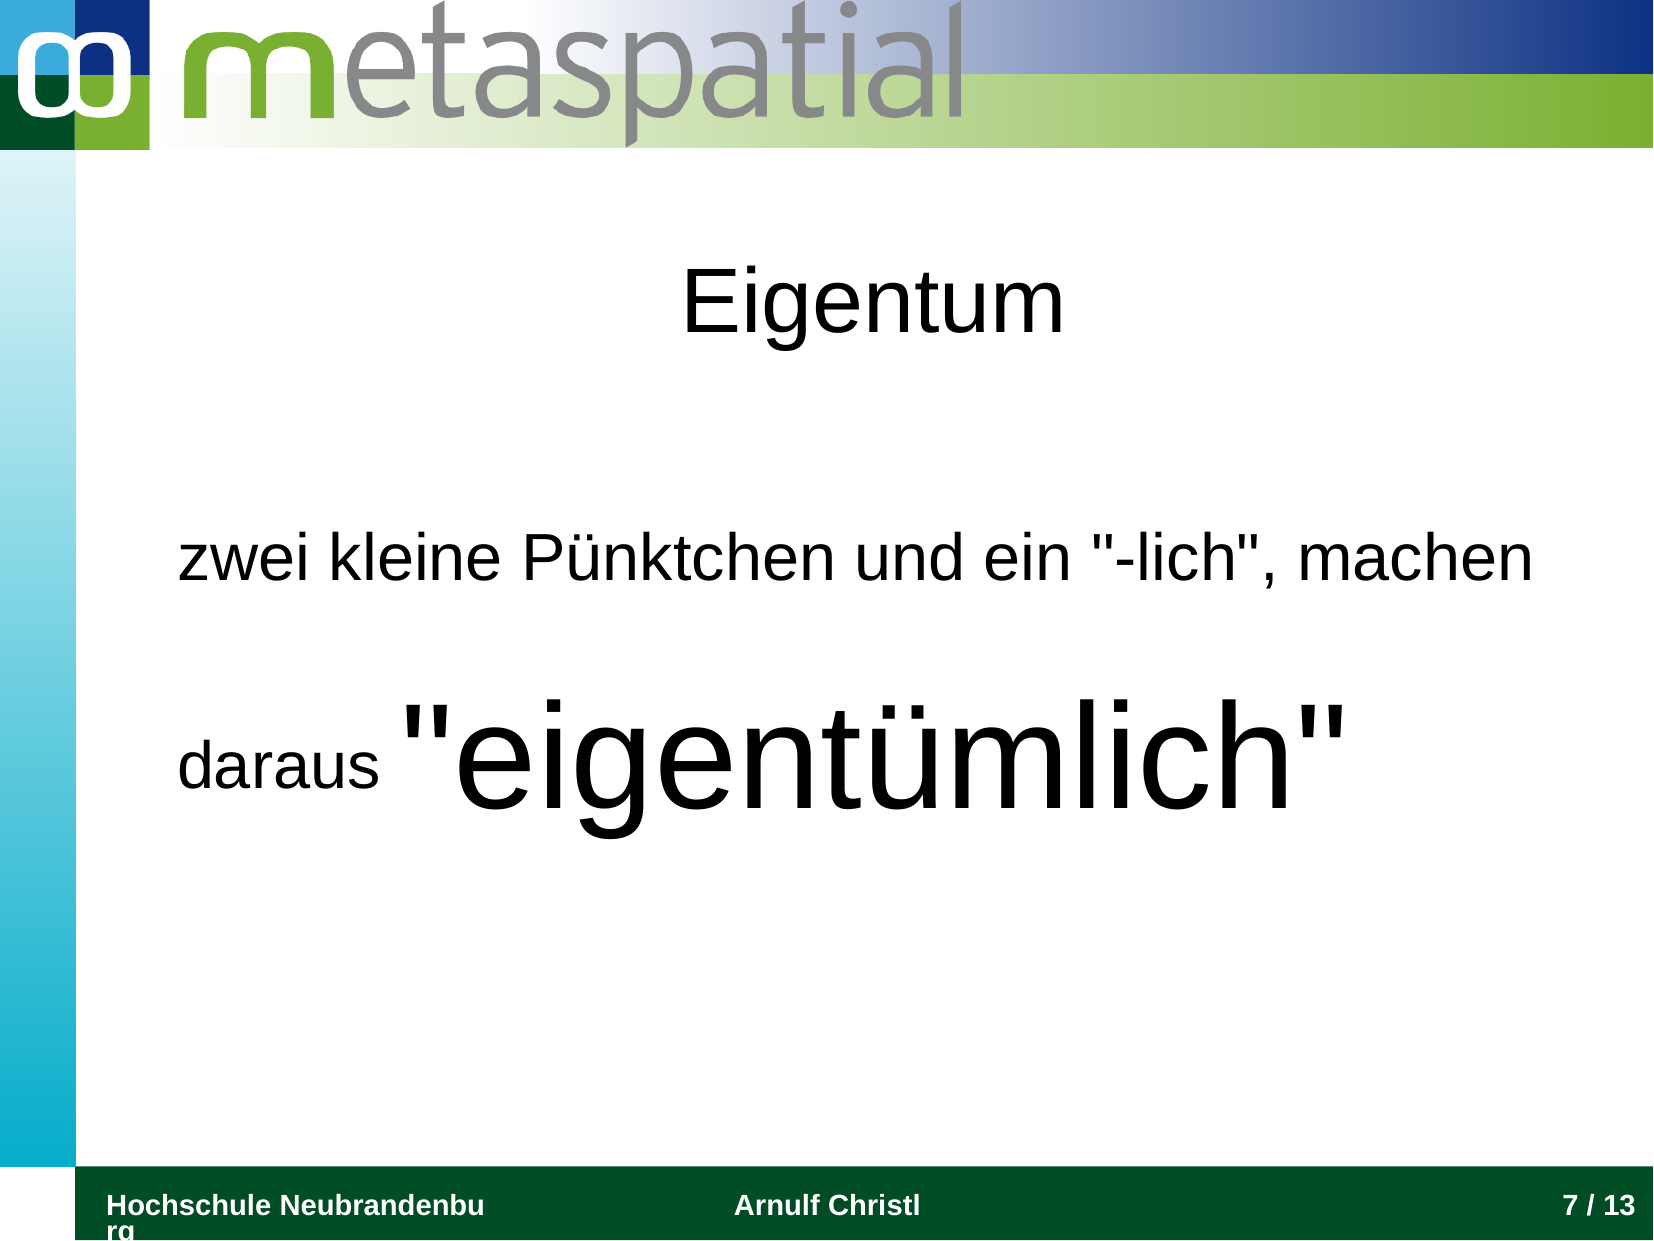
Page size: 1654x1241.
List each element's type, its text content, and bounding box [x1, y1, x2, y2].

text_box "eigentümlich" [400, 672, 1380, 856]
list zwei kleine Pünktchen und ein "-lich", machen daraus [177, 519, 1571, 898]
title Eigentum [177, 197, 1571, 405]
picture [0, 0, 961, 150]
